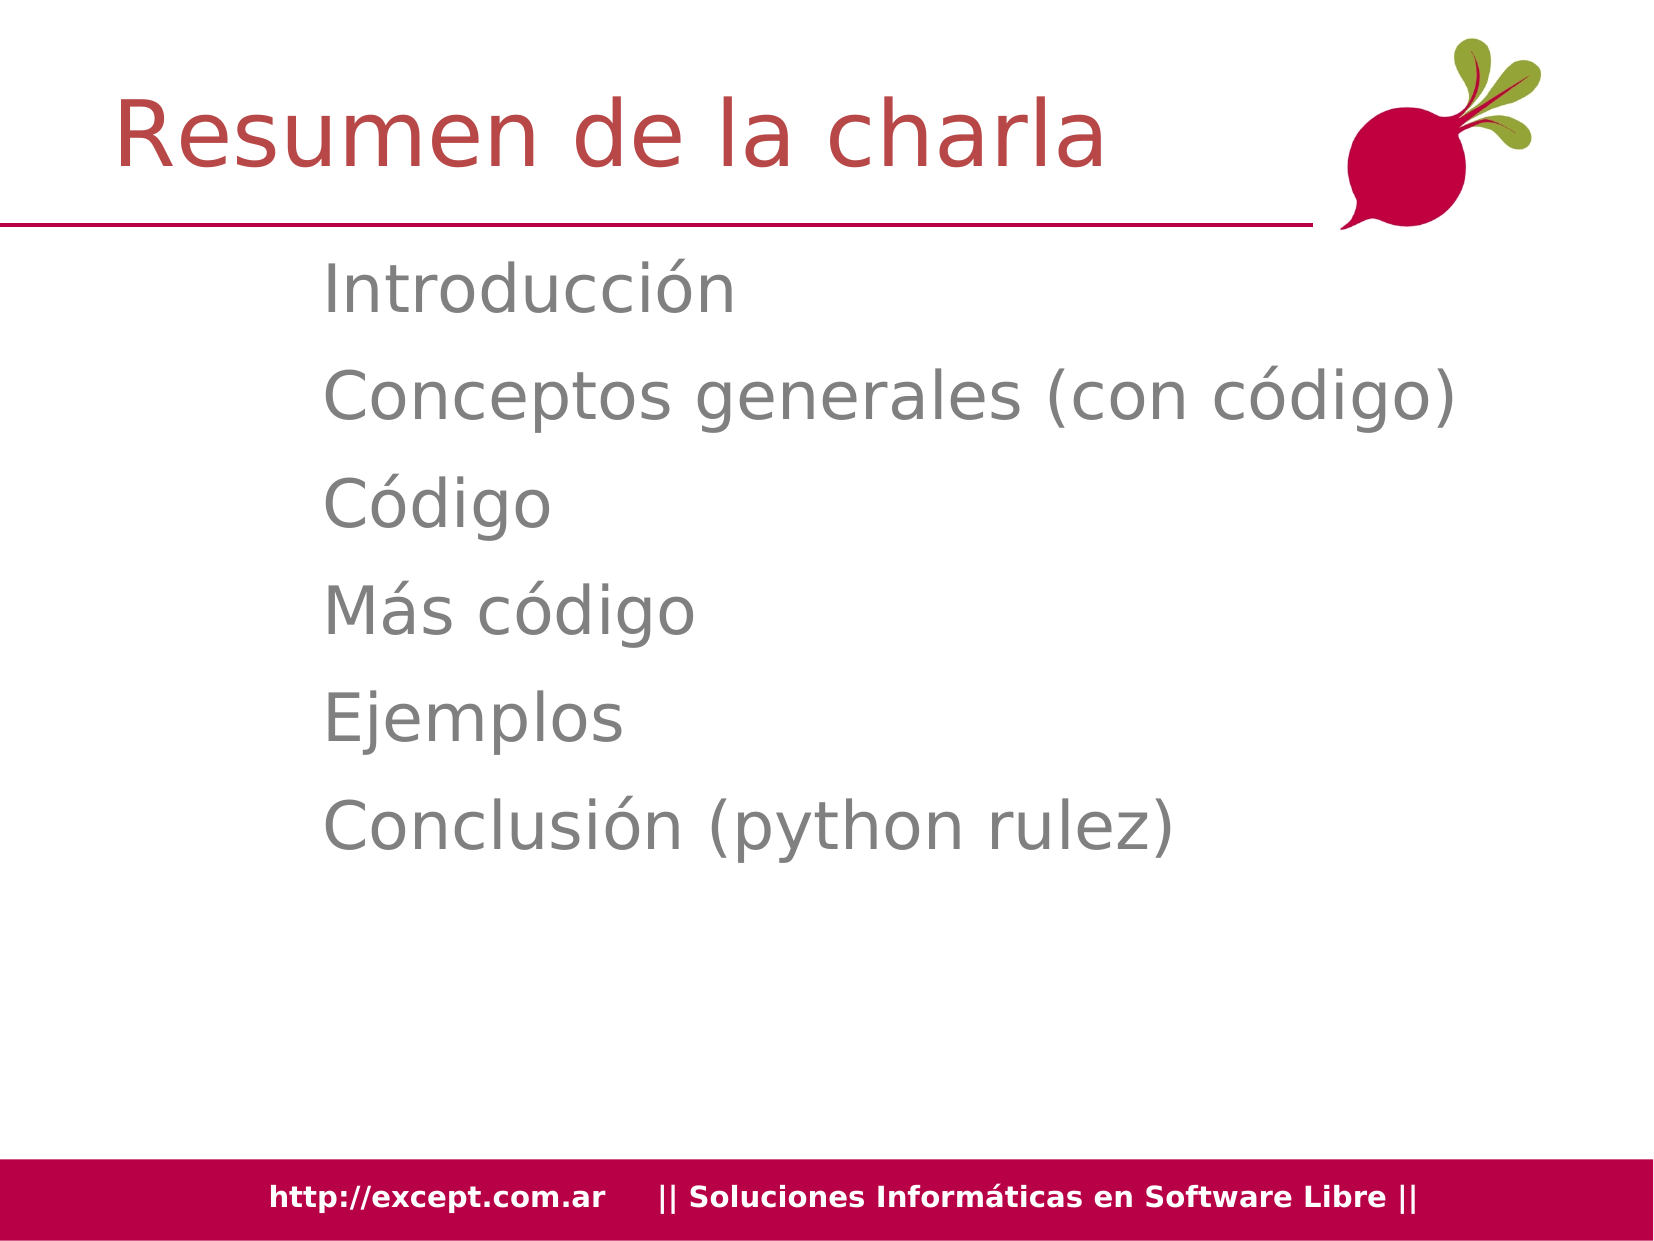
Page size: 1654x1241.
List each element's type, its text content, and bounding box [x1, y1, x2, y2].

picture [1330, 23, 1556, 237]
title Resumen de la charla [112, 76, 1313, 194]
list Introducción Conceptos generales (con código) Código Más código Ejemplos Conclusión (python rulez) [322, 250, 1565, 1070]
